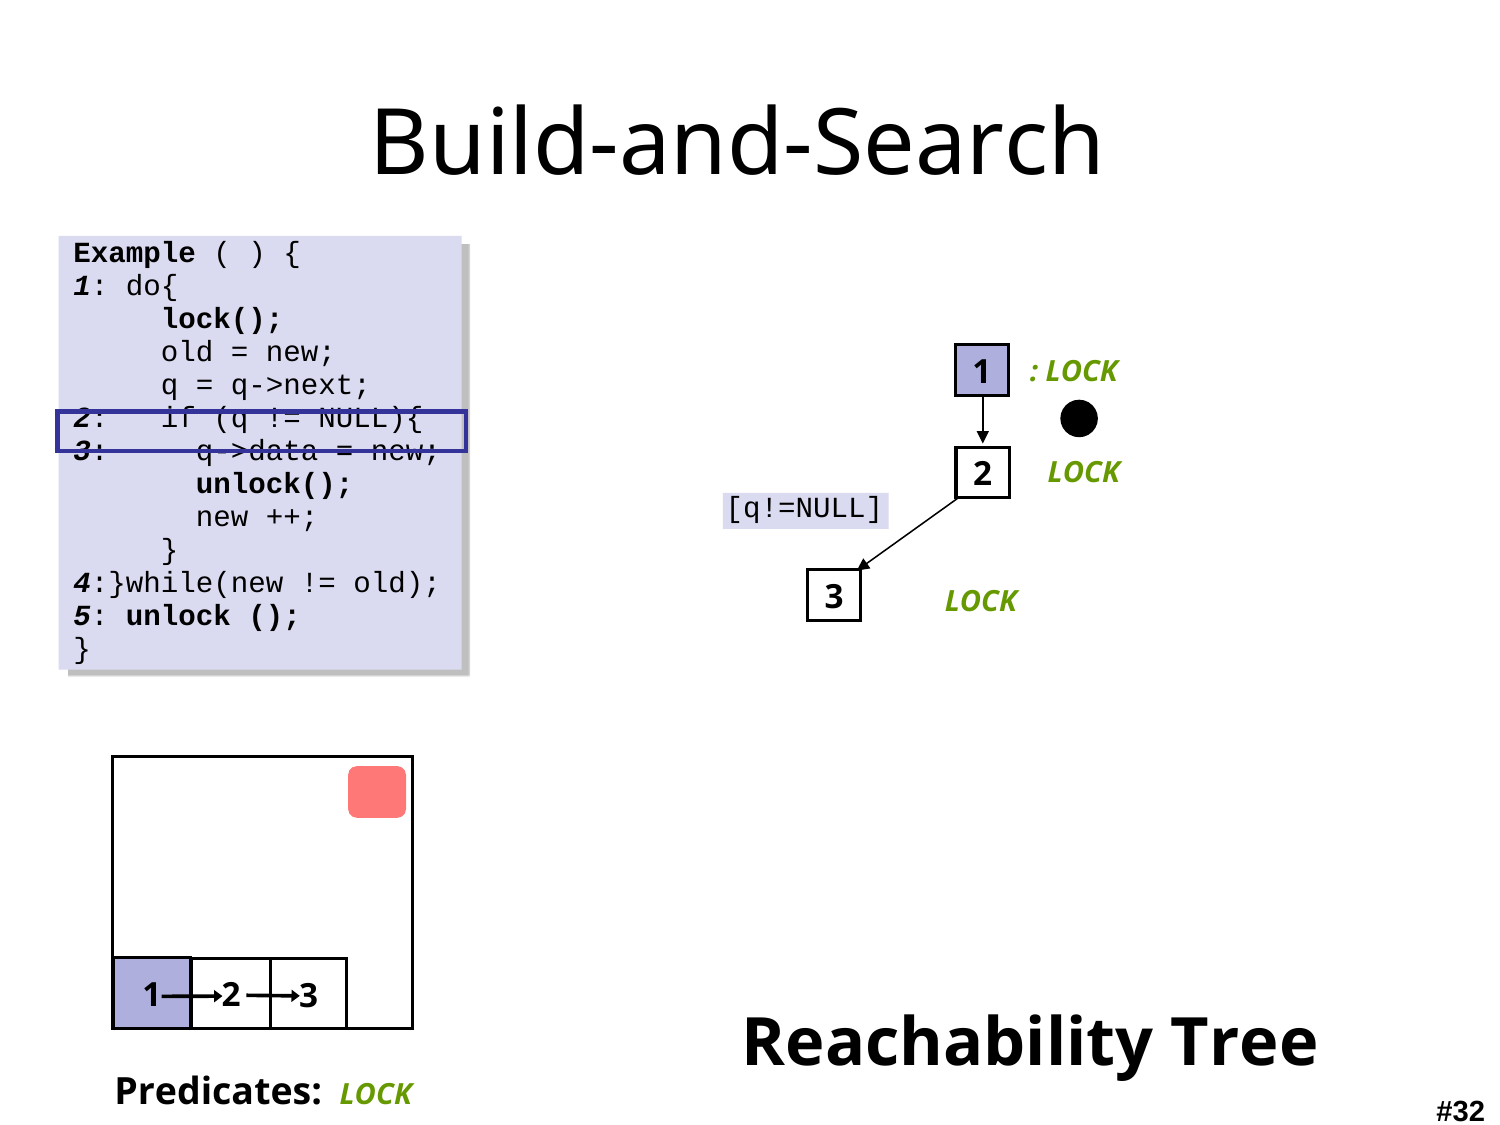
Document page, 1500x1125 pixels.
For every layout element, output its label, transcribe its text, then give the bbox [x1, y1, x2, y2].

text_box Example ( ) { 1: do{ lock(); old = new; q = q->next; 2: if (q != NULL){ 3: q->data = new; unlock(); new ++; } 4:}while(new != old); 5: unlock (); } [58, 235, 462, 409]
text_box : LOCK [1015, 348, 1163, 396]
text_box [348, 766, 407, 818]
text_box 1 [113, 957, 191, 1029]
text_box 1 [955, 344, 1009, 396]
title Build-and-Search [24, 45, 1476, 233]
text_box 3 [807, 569, 861, 621]
text_box Example ( ) { 1: do{ lock(); old = new; q = q->next; 2: if (q != NULL){ 3: q->data = new; unlock(); new ++; } 4:}while(new != old); 5: unlock (); } [58, 453, 462, 670]
text_box Example ( ) { 1: do{ lock(); old = new; q = q->next; 2: if (q != NULL){ 3: q->data = new; unlock(); new ++; } 4:}while(new != old); 5: unlock (); } [60, 414, 462, 449]
text_box 2 [191, 958, 270, 1029]
text_box LOCK [929, 578, 1078, 626]
text_box 2 [955, 447, 1010, 498]
text_box [q!=NULL] [722, 492, 889, 529]
text_box LOCK [1032, 449, 1181, 497]
text_box Reachability Tree [727, 999, 1334, 1088]
text_box Predicates: LOCK [99, 1064, 425, 1121]
text_box [1060, 399, 1098, 438]
text_box 3 [270, 958, 347, 1029]
